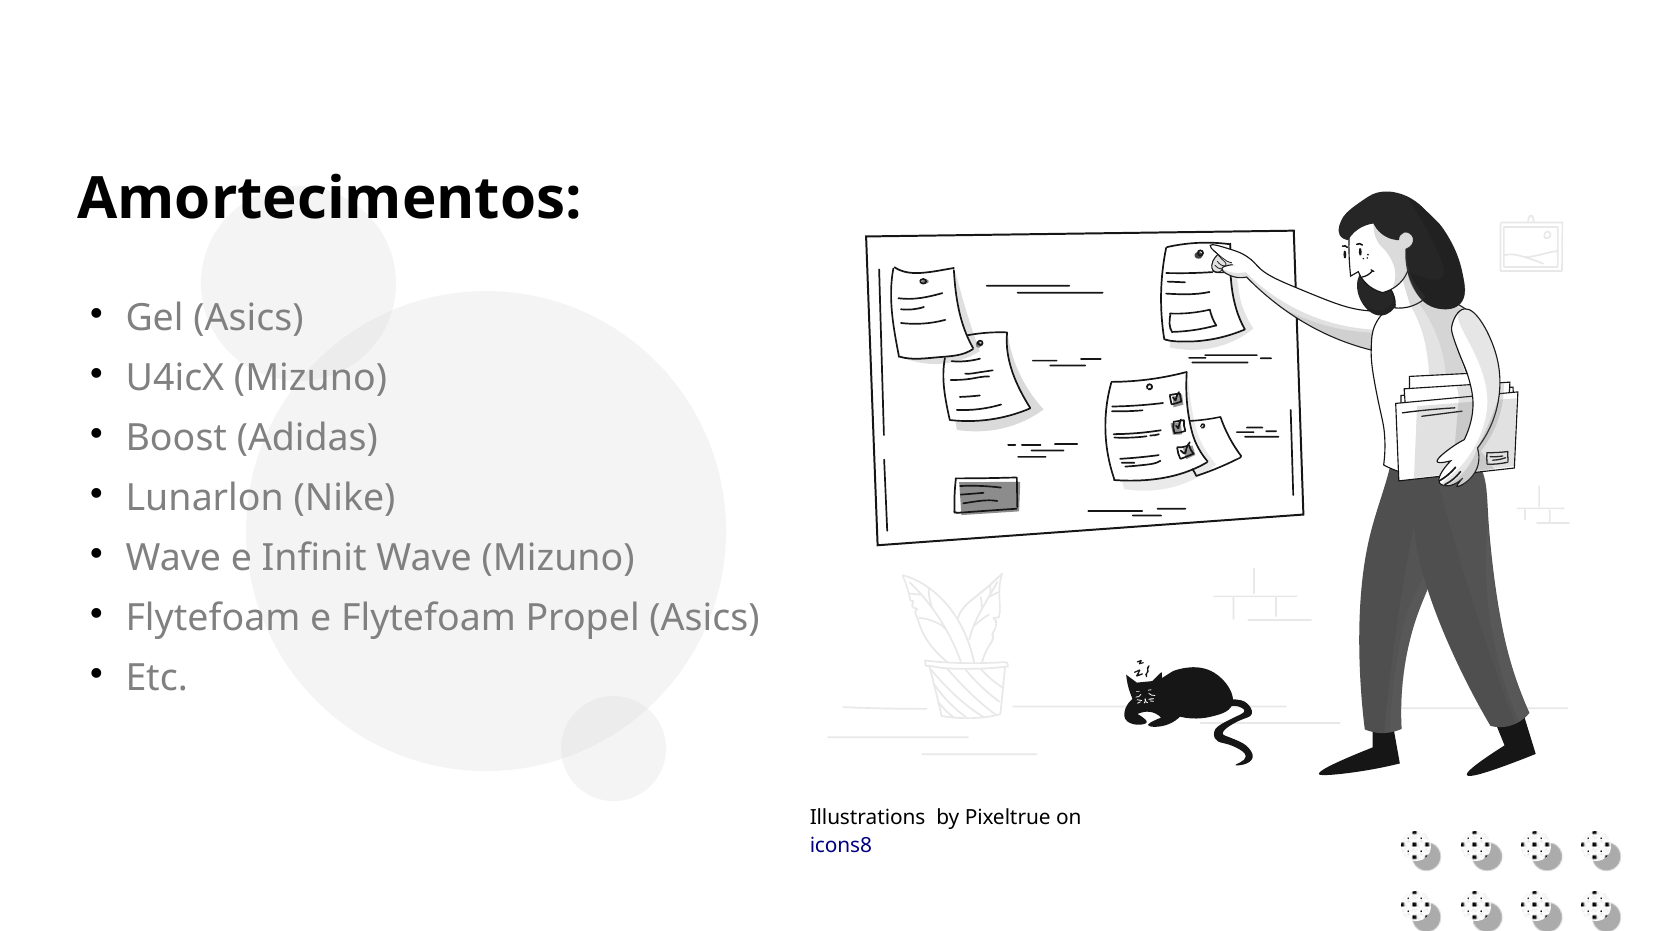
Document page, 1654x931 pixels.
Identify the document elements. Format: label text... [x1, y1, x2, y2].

text_box Amortecimentos: [449, 193, 461, 218]
picture [1581, 830, 1612, 862]
picture [1580, 890, 1612, 922]
picture [1520, 831, 1552, 862]
picture [1520, 890, 1552, 922]
text_box Gel (Asics) U4icX (Mizuno) Boost (Adidas) Lunarlon (Nike) Wave e Infinit Wave (Mizuno) Flytefoam e Flytefoam Propel (Asics) Etc. [75, 285, 1005, 615]
picture [1460, 830, 1492, 862]
picture [1461, 890, 1492, 922]
picture [1400, 830, 1432, 862]
text_box Amortecimentos: [62, 152, 727, 218]
picture [1400, 891, 1432, 922]
